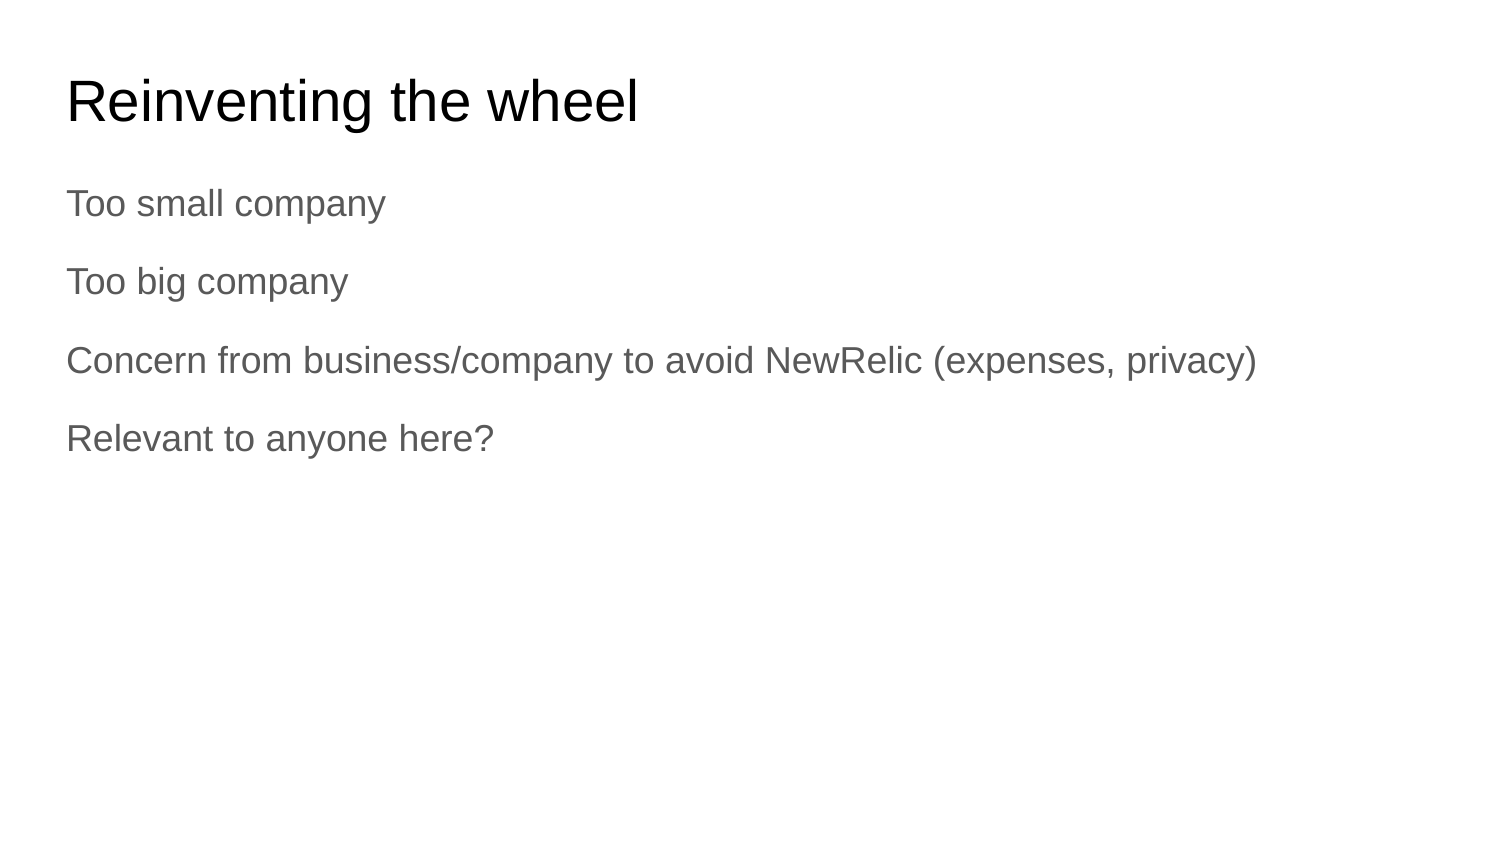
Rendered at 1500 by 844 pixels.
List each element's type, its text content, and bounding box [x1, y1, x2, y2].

list Too small company Too big company Concern from business/company to avoid NewRelic (expenses, privacy) Relevant to anyone here? [51, 164, 1449, 756]
title Reinventing the wheel [51, 48, 1449, 142]
